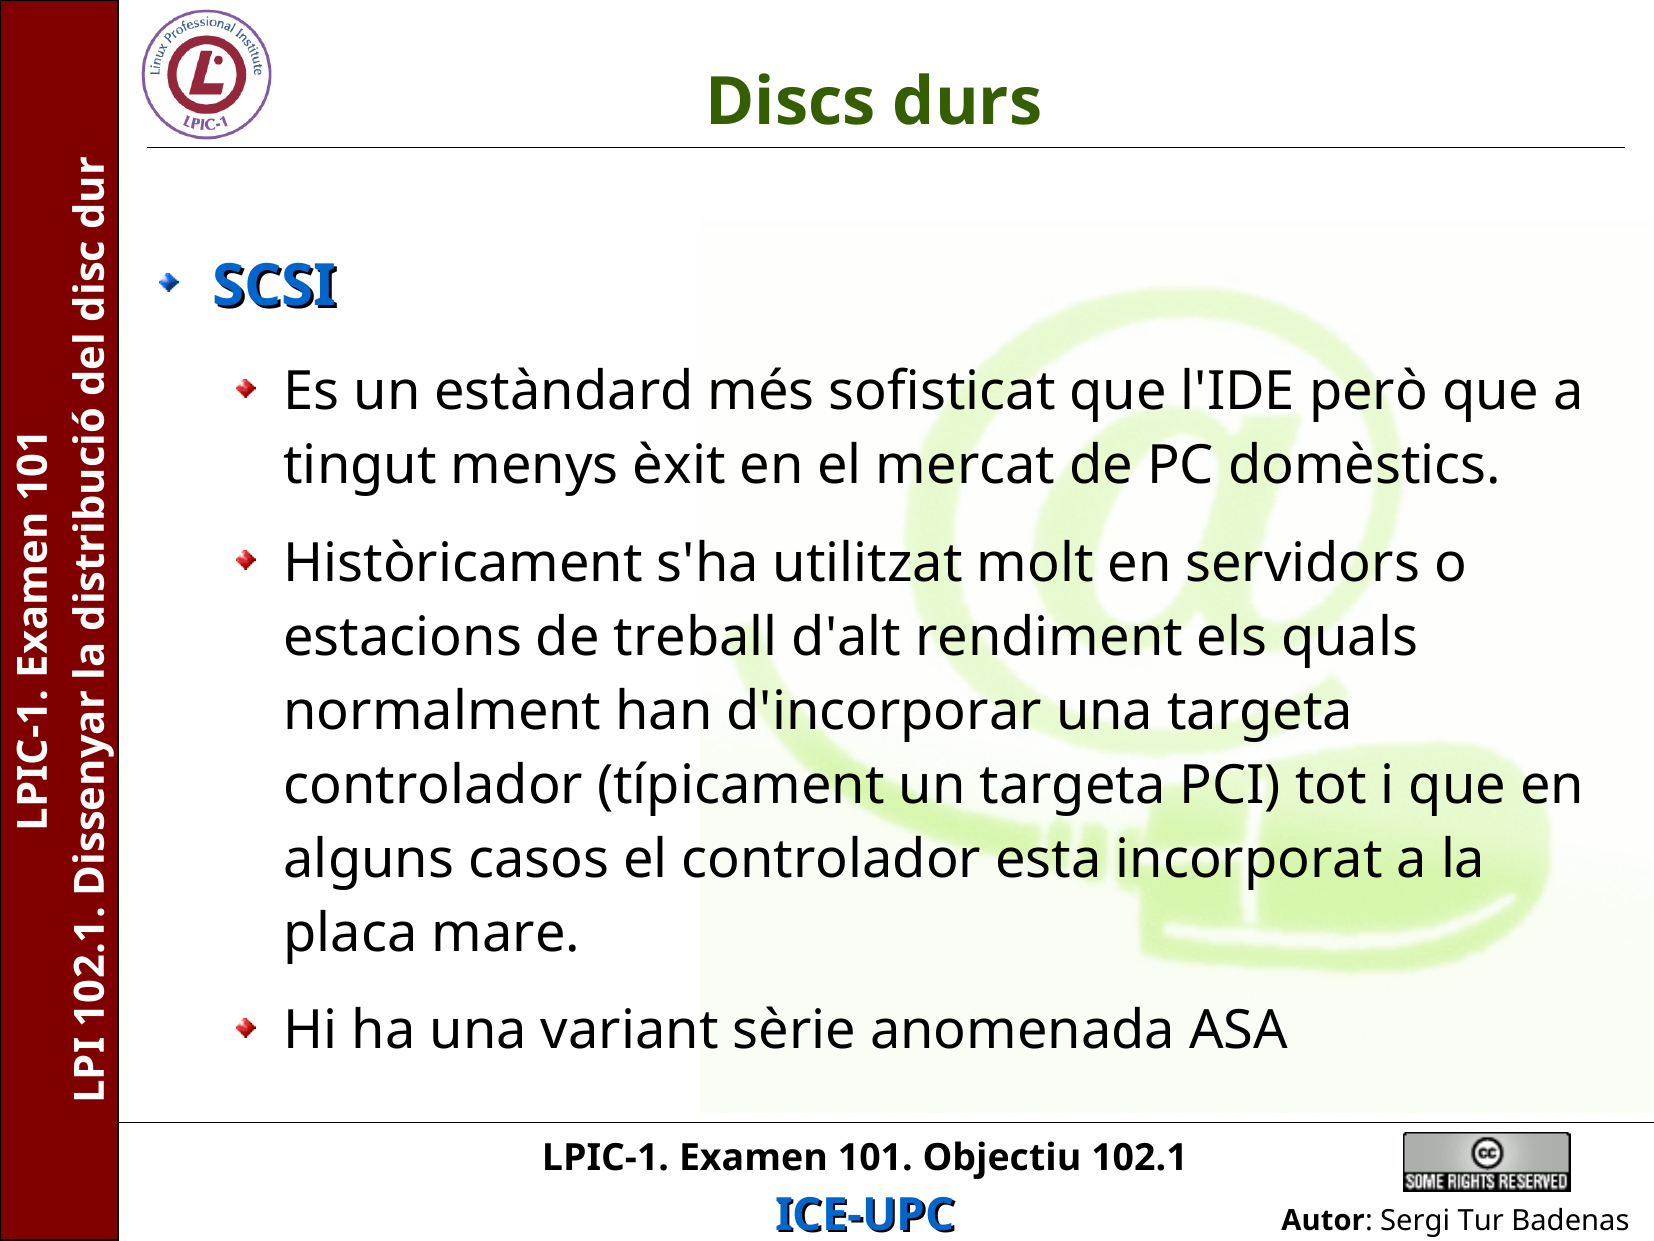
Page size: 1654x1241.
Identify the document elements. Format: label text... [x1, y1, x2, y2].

picture [1403, 1132, 1571, 1192]
picture [700, 217, 1654, 1113]
title Discs durs [129, 55, 1619, 142]
picture [135, 5, 277, 55]
list SCSI Es un estàndard més sofisticat que l'IDE però que a tingut menys èxit en el mercat de PC domèstics. Històricament s'ha utilitzat molt en servidors o estacions de treball d'alt rendiment els quals normalment han d'incorporar una targeta controlador (típicament un targeta PCI) tot i que en alguns casos el controlador esta incorporat a la placa mare. Hi ha una variant sèrie anomenada ASA [141, 242, 1630, 1078]
